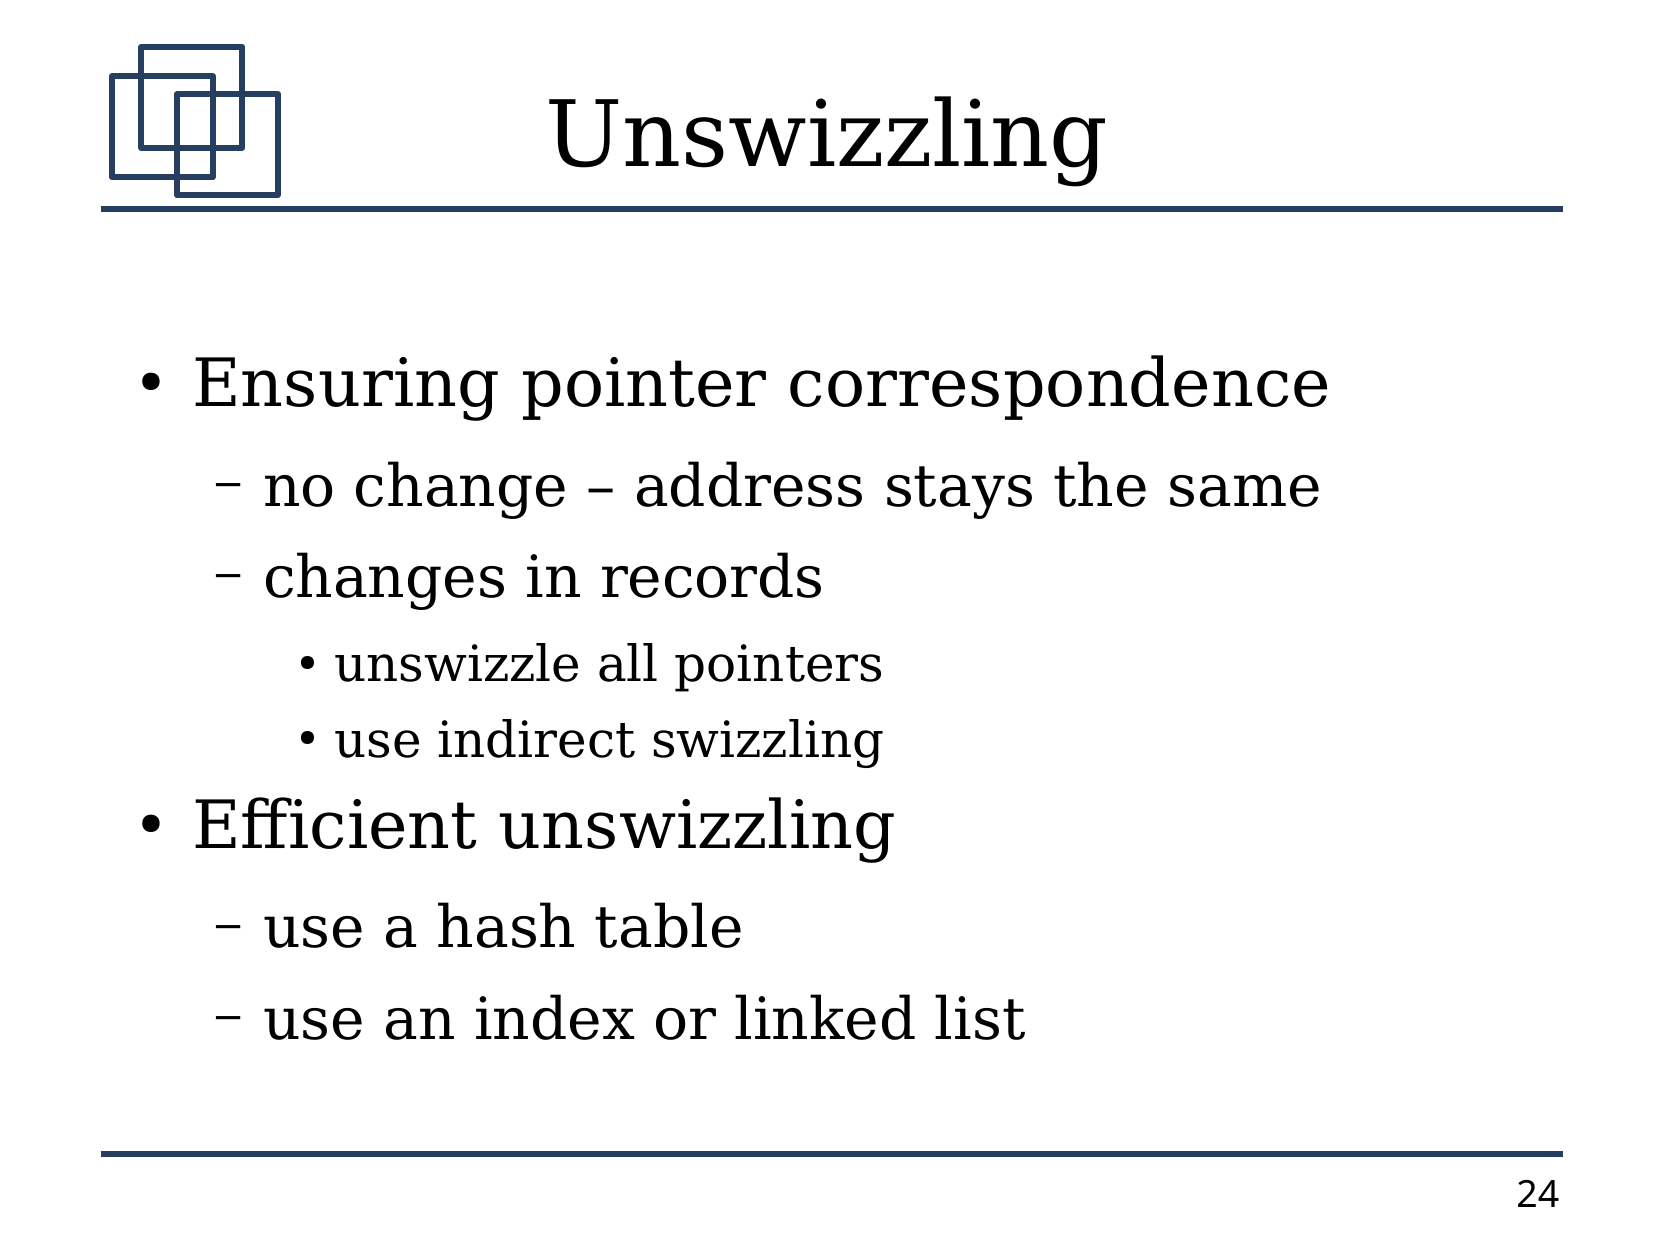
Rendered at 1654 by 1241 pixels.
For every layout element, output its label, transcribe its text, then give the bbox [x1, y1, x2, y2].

title Unswizzling [121, 31, 1534, 239]
list Ensuring pointer correspondence no change – address stays the same changes in records unswizzle all pointers use indirect swizzling Efficient unswizzling use a hash table use an index or linked list [121, 344, 1534, 1127]
